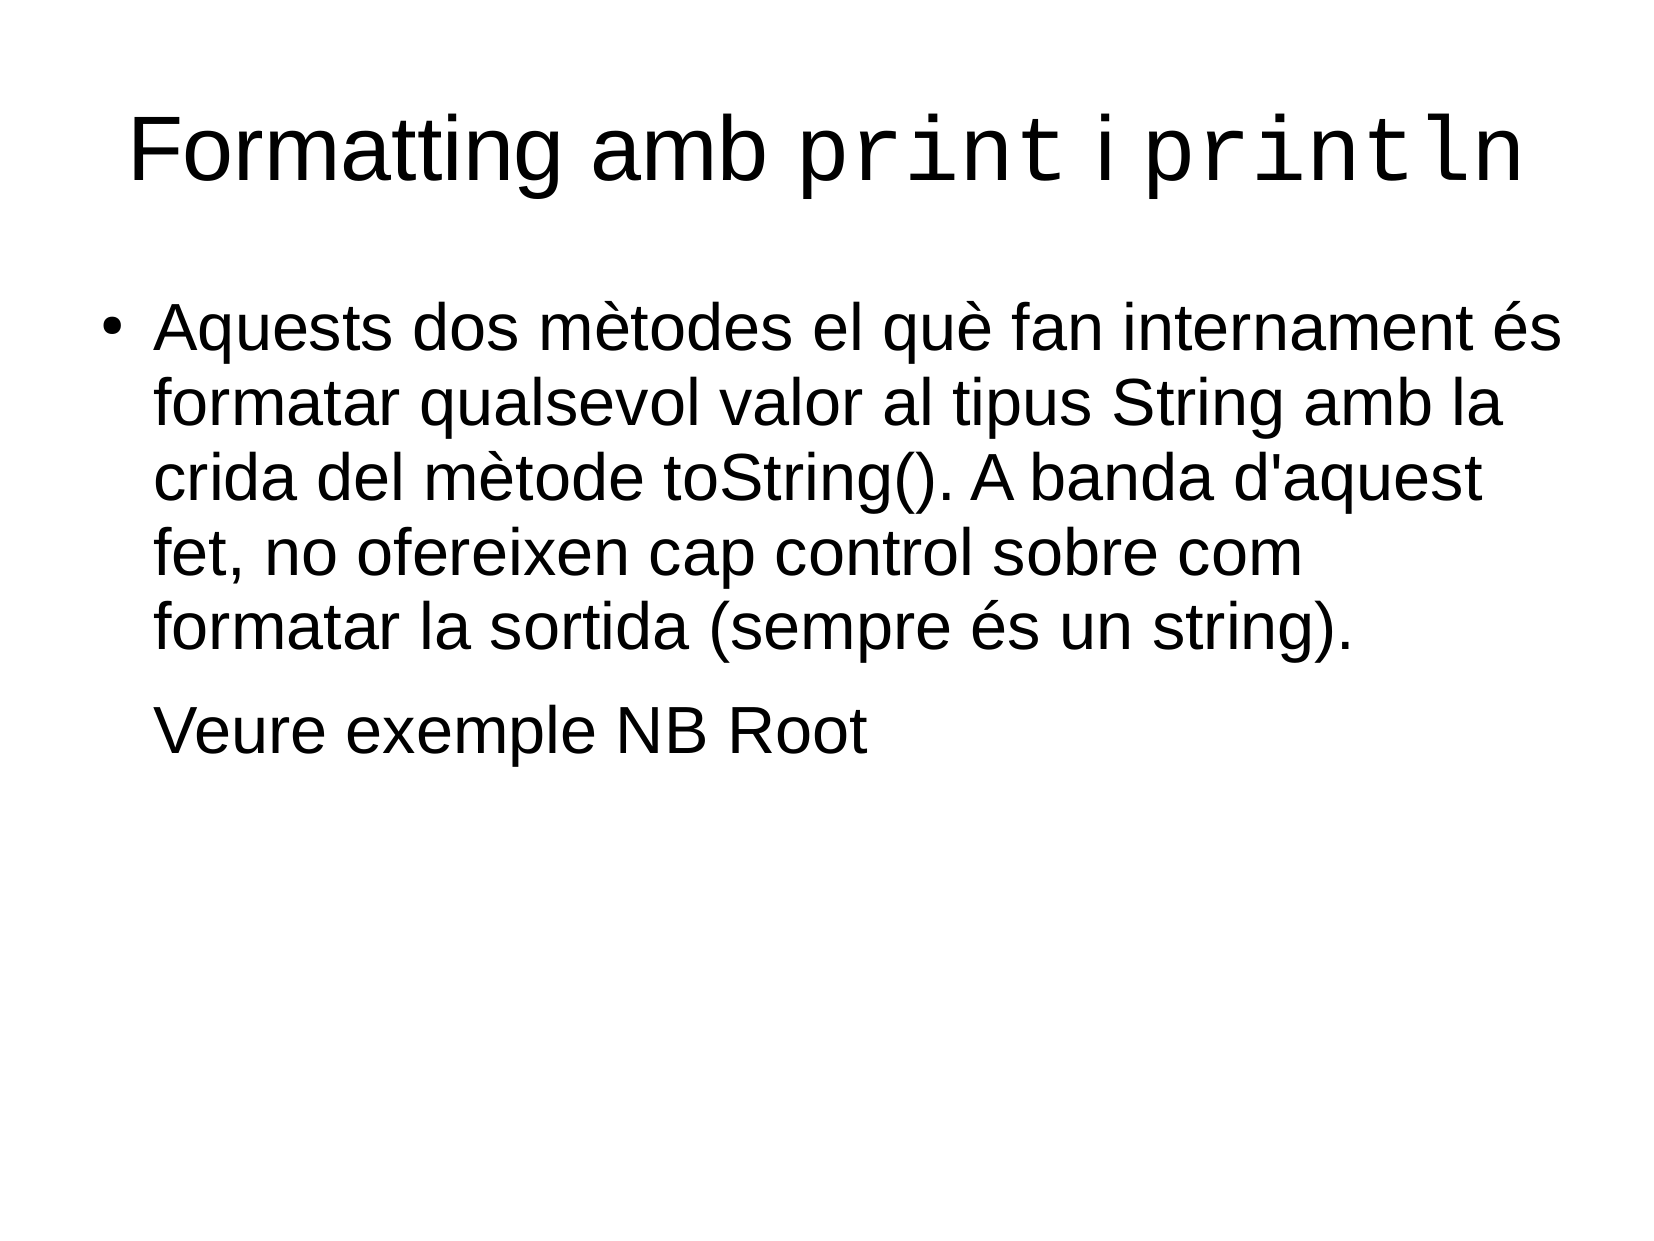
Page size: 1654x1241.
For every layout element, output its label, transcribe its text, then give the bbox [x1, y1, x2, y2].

list Aquests dos mètodes el què fan internament és formatar qualsevol valor al tipus String amb la crida del mètode toString(). A banda d'aquest fet, no ofereixen cap control sobre com formatar la sortida (sempre és un string). Veure exemple NB Root [82, 290, 1571, 1010]
title Formatting amb print i println [82, 49, 1571, 257]
